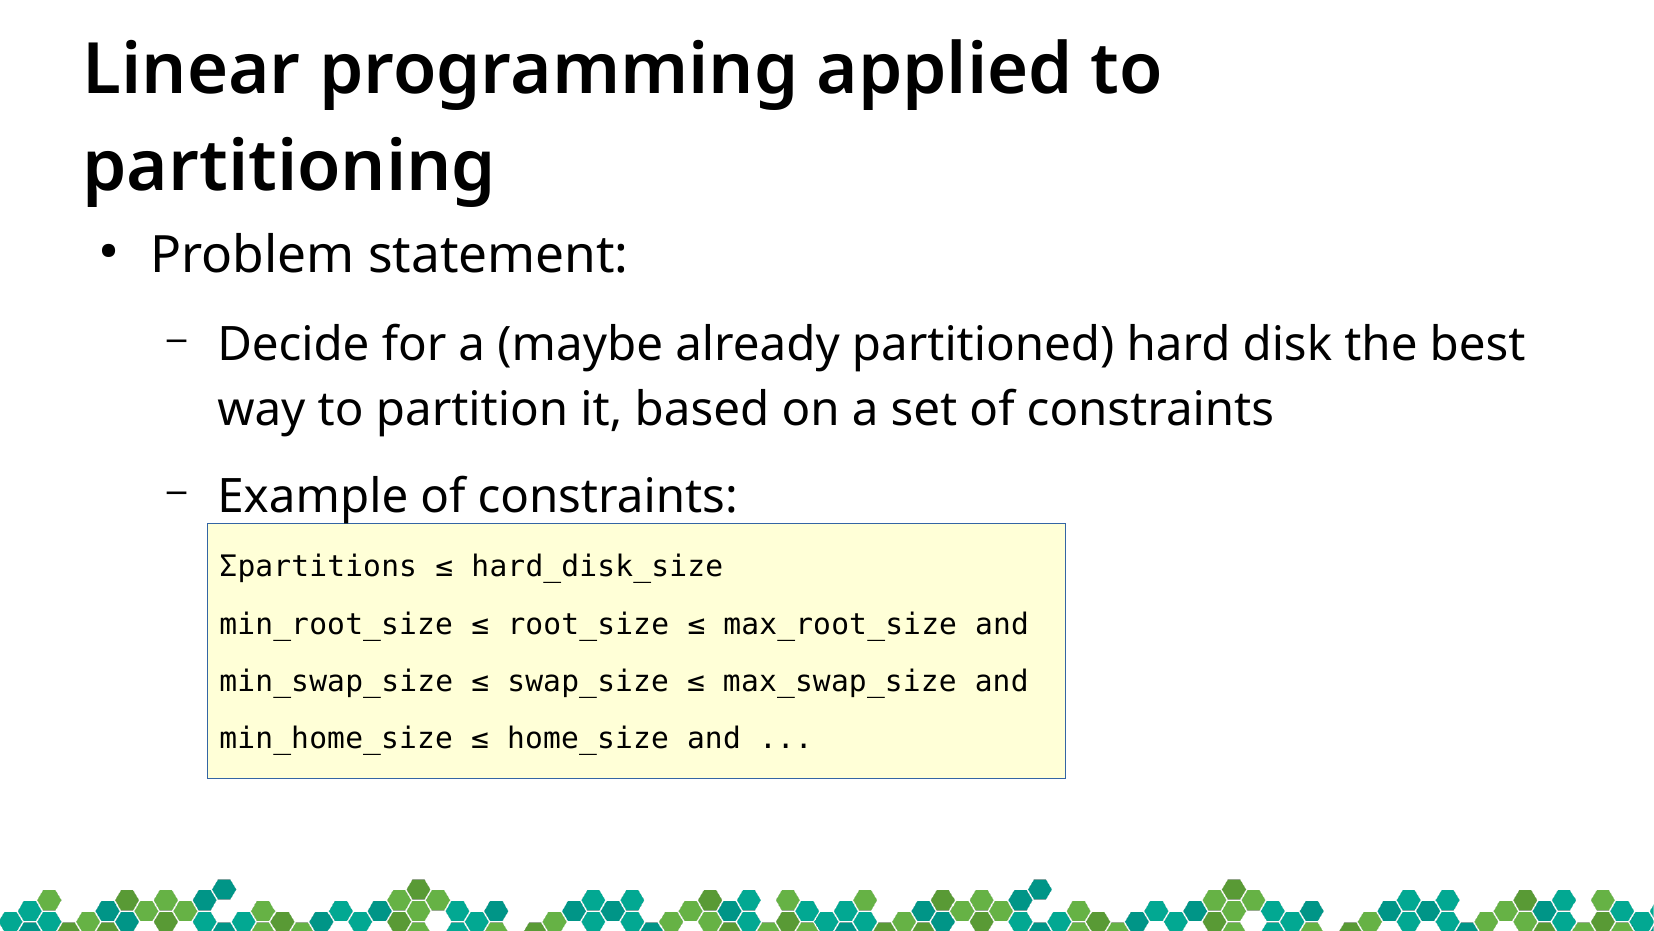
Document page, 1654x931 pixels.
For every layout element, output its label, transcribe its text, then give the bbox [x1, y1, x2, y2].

text_box [207, 758, 1066, 779]
list Problem statement: Decide for a (maybe already partitioned) hard disk the best way to partition it, based on a set of constraints Example of constraints: Σpartitions ≤ hard_disk_size min_root_size ≤ root_size ≤ max_root_size and min_swap_size ≤ swap_size ≤ max_swap_size and min_home_size ≤ home_size and ... [82, 217, 1571, 758]
title Linear programming applied to partitioning [82, 37, 1571, 193]
picture [0, 871, 1654, 931]
